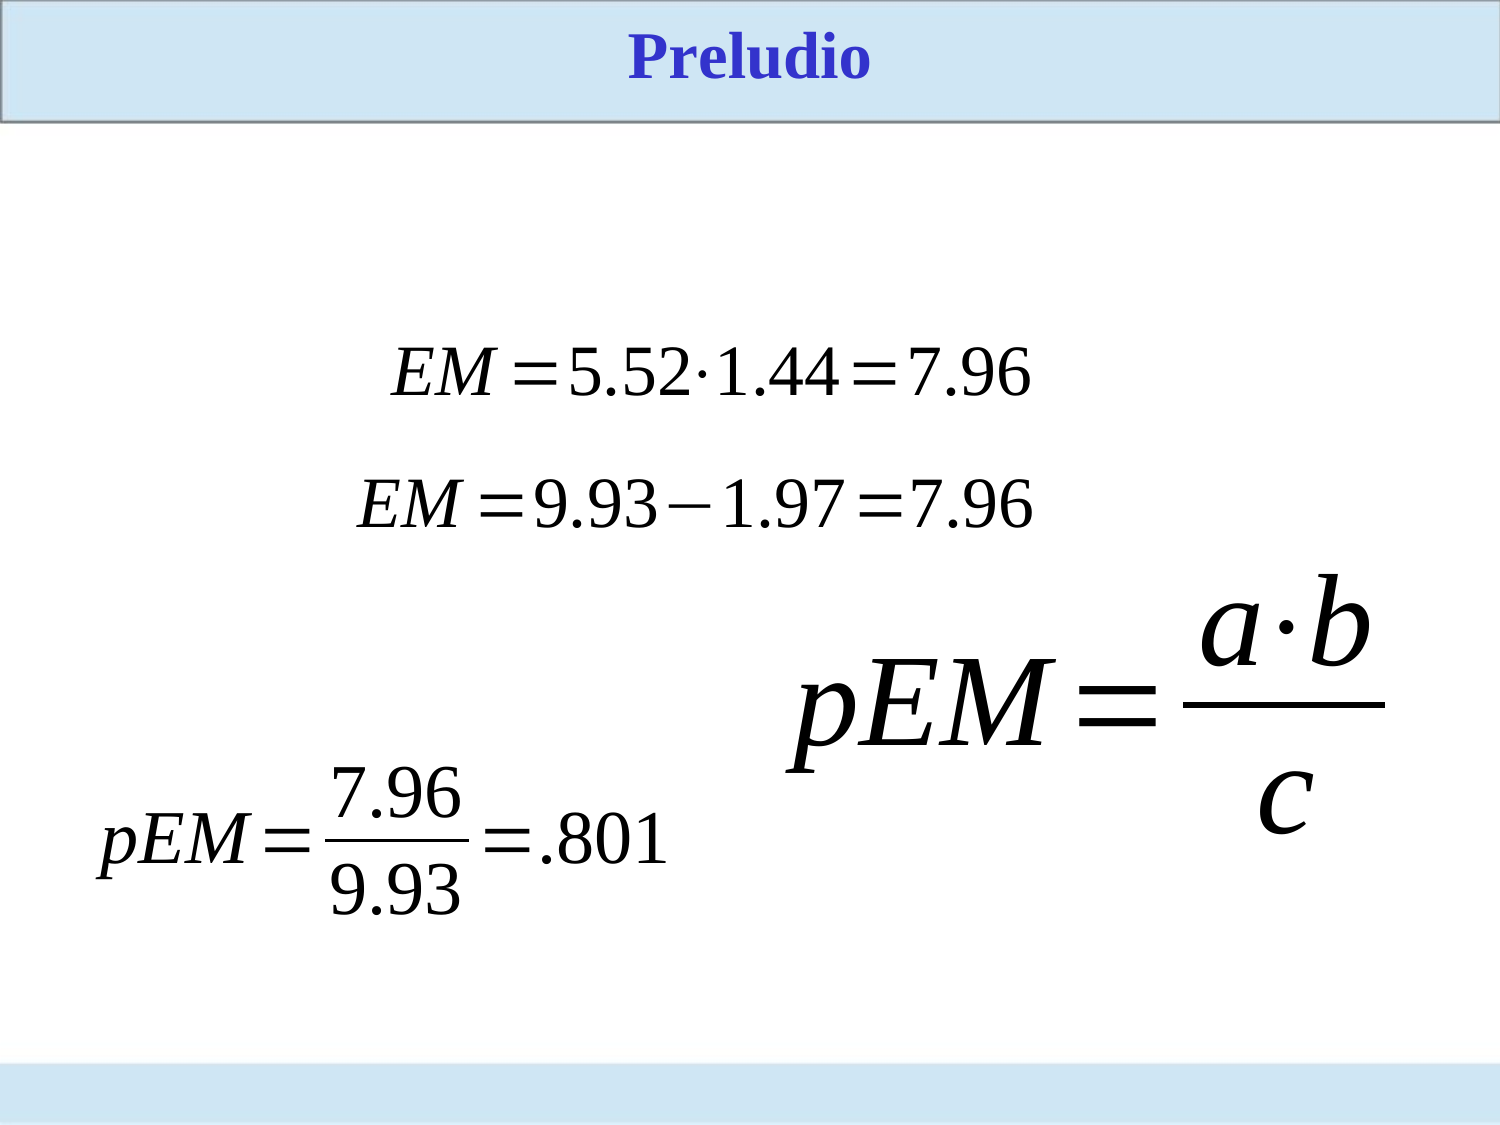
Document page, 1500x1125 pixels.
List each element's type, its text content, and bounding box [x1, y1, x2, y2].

picture [0, 0, 1500, 1125]
chart [337, 463, 1055, 545]
chart [75, 750, 691, 932]
chart [371, 331, 1051, 413]
title Preludio [112, 0, 1388, 113]
chart [750, 548, 1424, 863]
